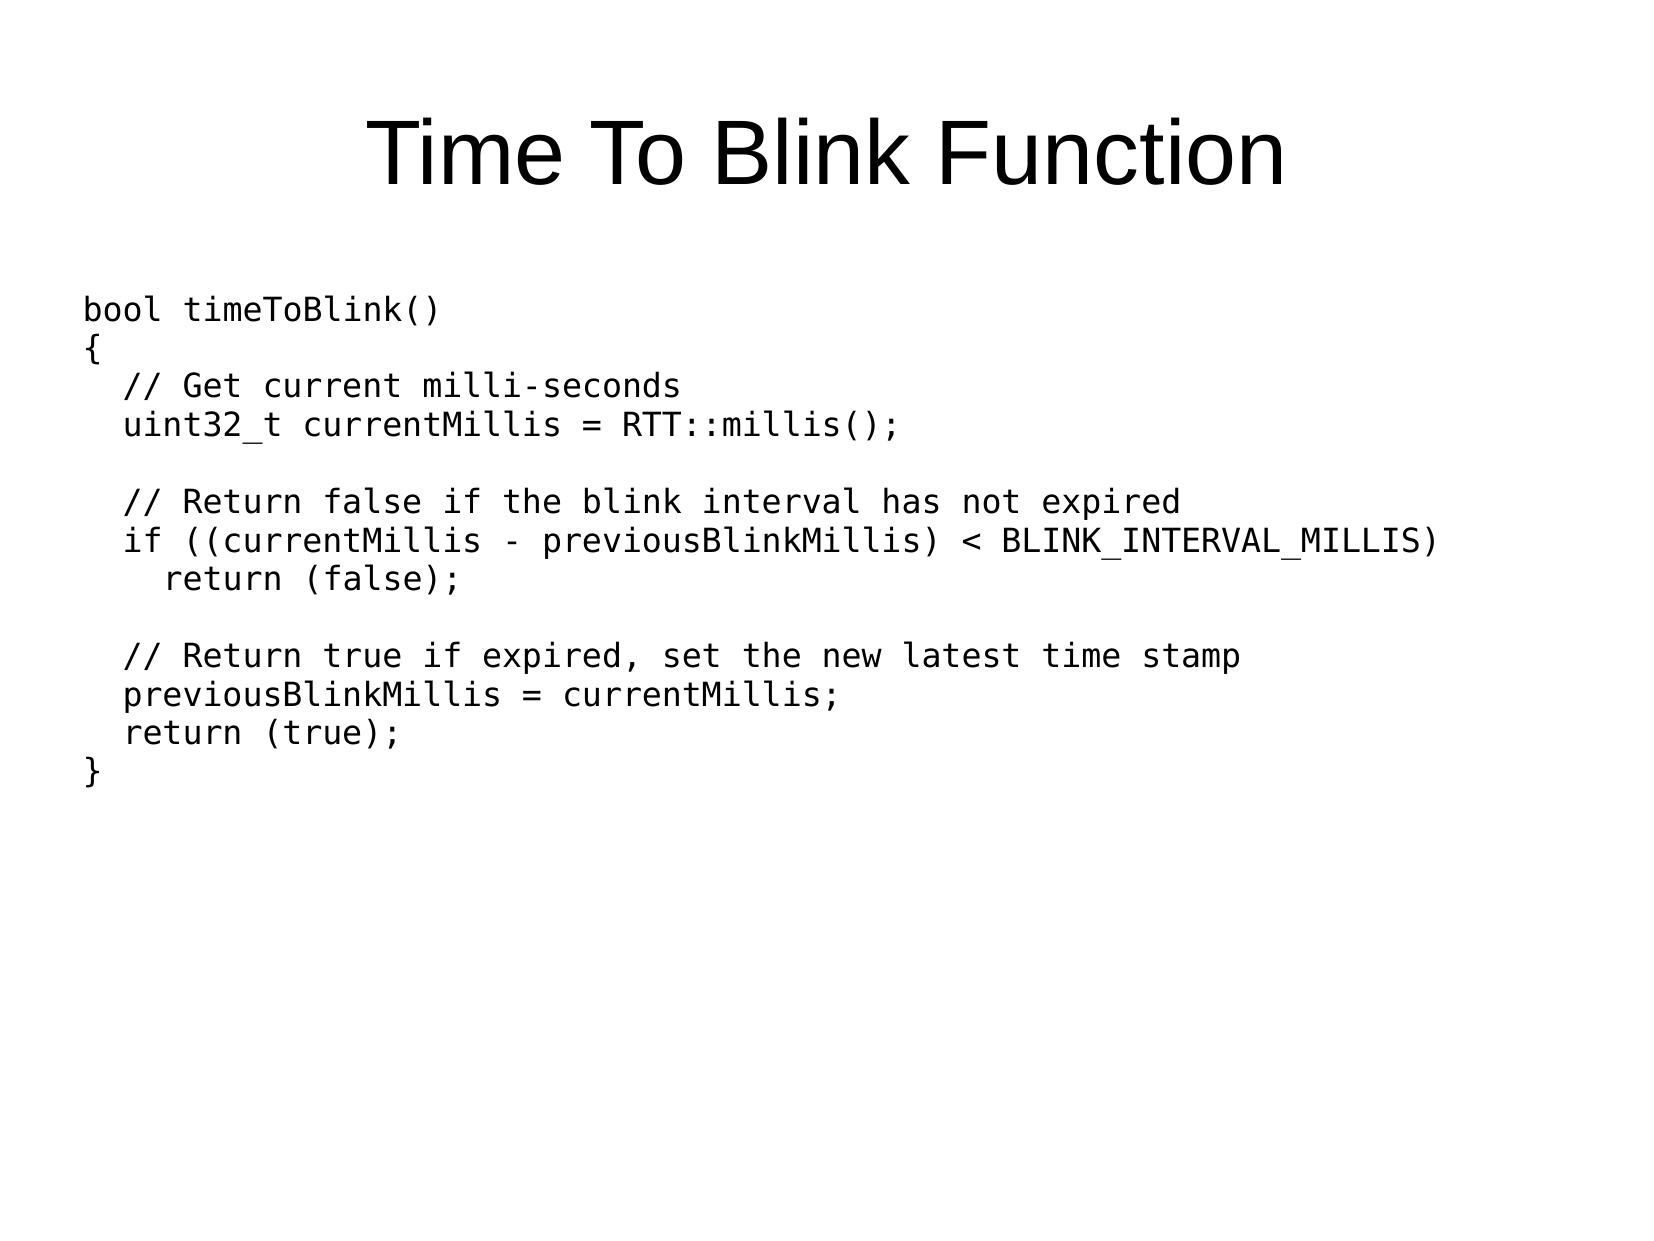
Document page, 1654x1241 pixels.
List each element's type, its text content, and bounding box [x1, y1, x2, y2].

list bool timeToBlink() { // Get current milli-seconds uint32_t currentMillis = RTT::millis(); // Return false if the blink interval has not expired if ((currentMillis - previousBlinkMillis) < BLINK_INTERVAL_MILLIS) return (false); // Return true if expired, set the new latest time stamp previousBlinkMillis = currentMillis; return (true); } [82, 290, 1571, 1216]
title Time To Blink Function [82, 49, 1571, 257]
